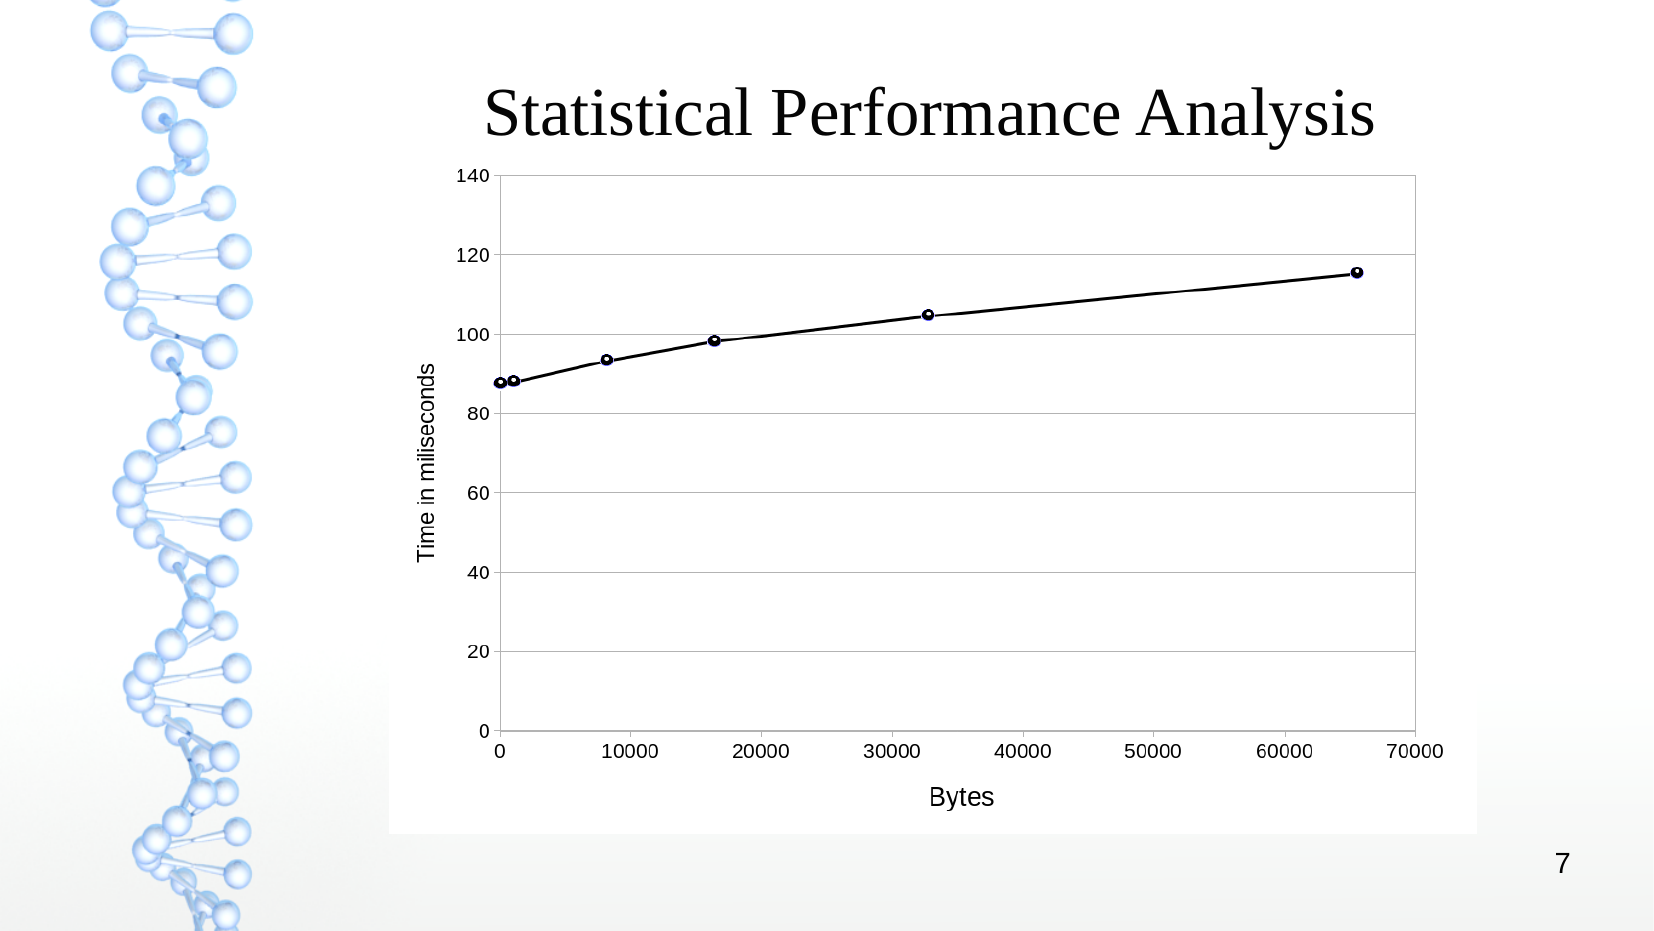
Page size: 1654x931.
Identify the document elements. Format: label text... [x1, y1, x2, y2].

title Statistical Performance Analysis [265, 35, 1595, 189]
picture [0, 0, 1654, 931]
